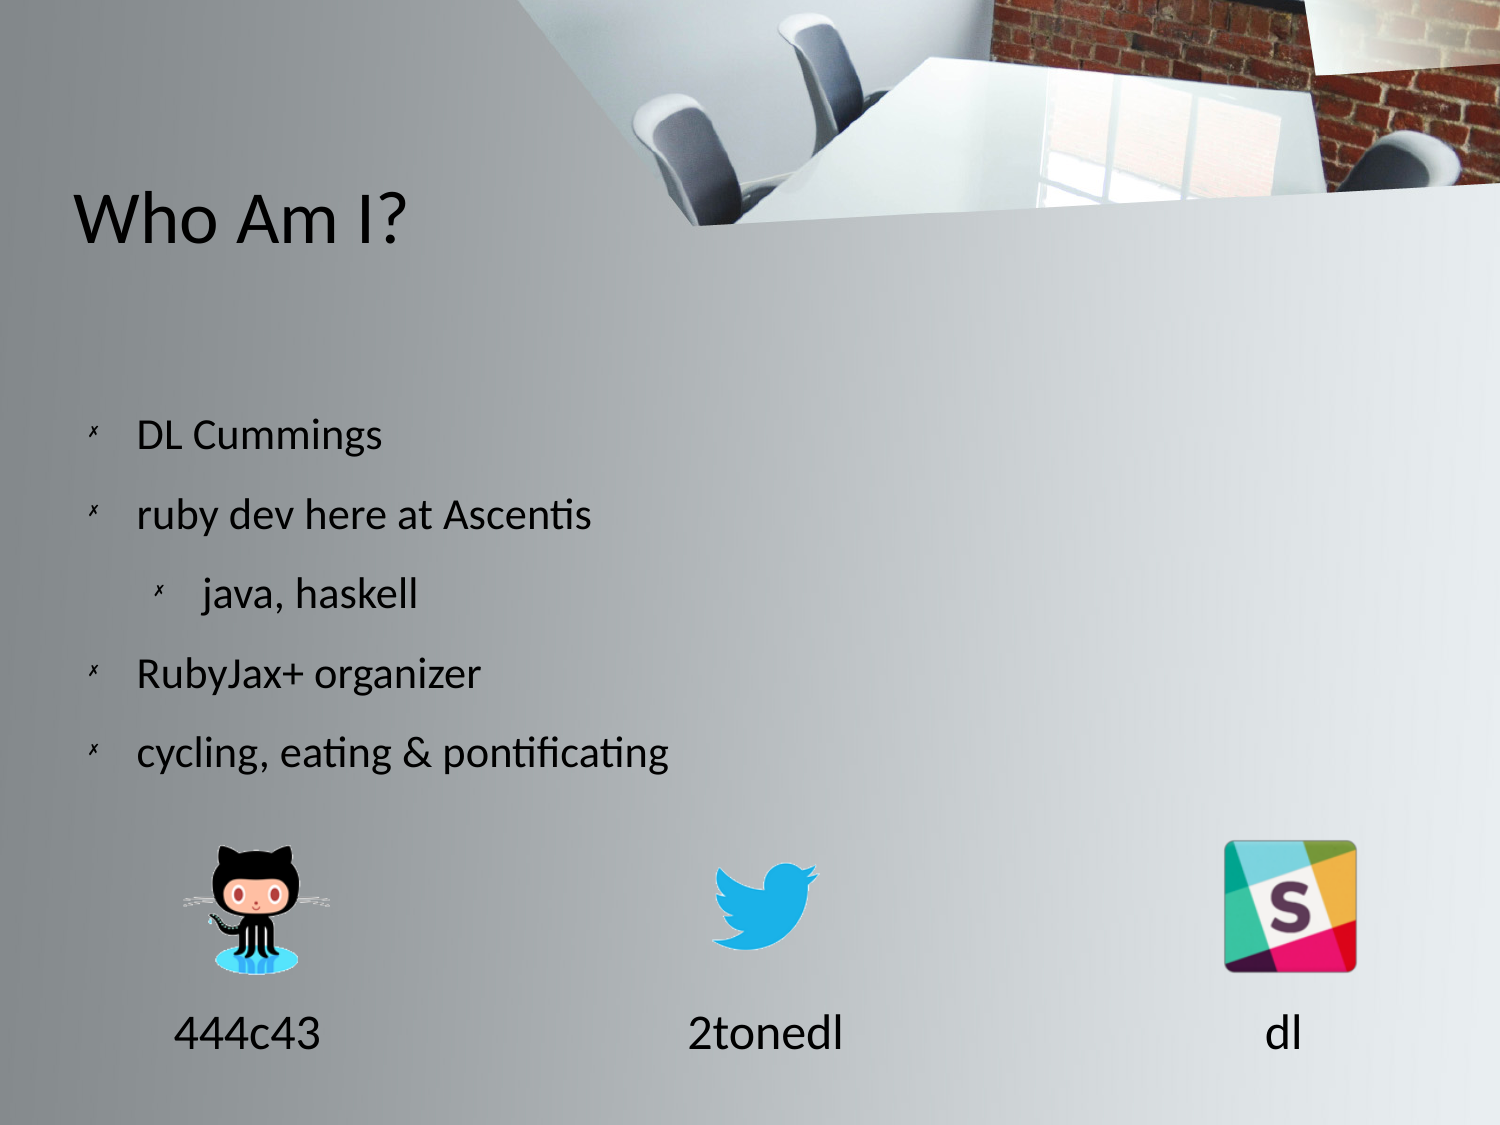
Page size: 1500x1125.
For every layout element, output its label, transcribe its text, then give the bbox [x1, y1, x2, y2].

picture [0, 0, 1500, 1125]
list 444c43 2tonedl dl [68, 1011, 1422, 1072]
list DL Cummings ruby dev here at Ascentis java, haskell RubyJax+ organizer cycling, eating & pontificating [73, 404, 1427, 781]
title Who Am I? [73, 111, 826, 338]
